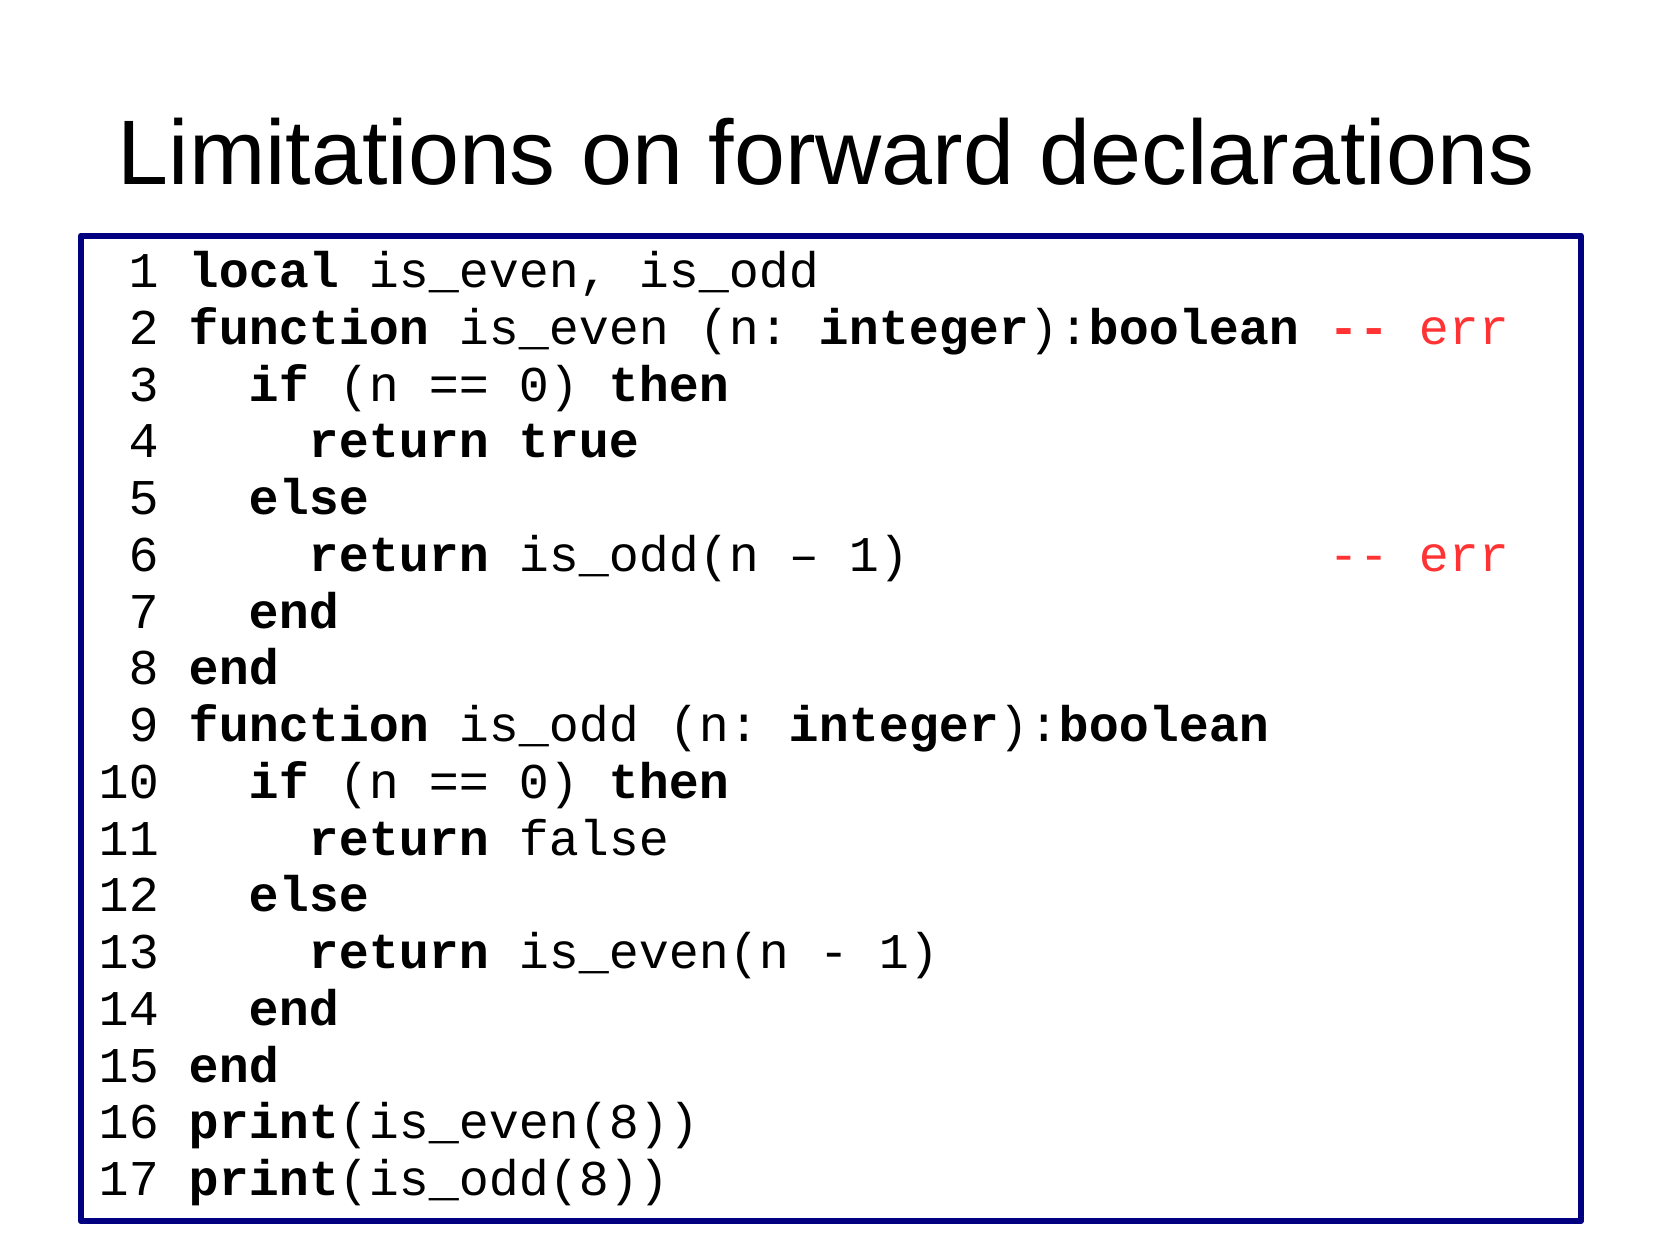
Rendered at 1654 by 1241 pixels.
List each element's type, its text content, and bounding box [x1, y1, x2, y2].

text_box 1 local is_even, is_odd 2 function is_even (n: integer):boolean -- err 3 if (n == 0) then 4 return true 5 else 6 return is_odd(n – 1) -- err 7 end 8 end 9 function is_odd (n: integer):boolean 10 if (n == 0) then 11 return false 12 else 13 return is_even(n - 1) 14 end 15 end 16 print(is_even(8)) 17 print(is_odd(8)) [80, 235, 1581, 1107]
title Limitations on forward declarations [82, 49, 1571, 233]
